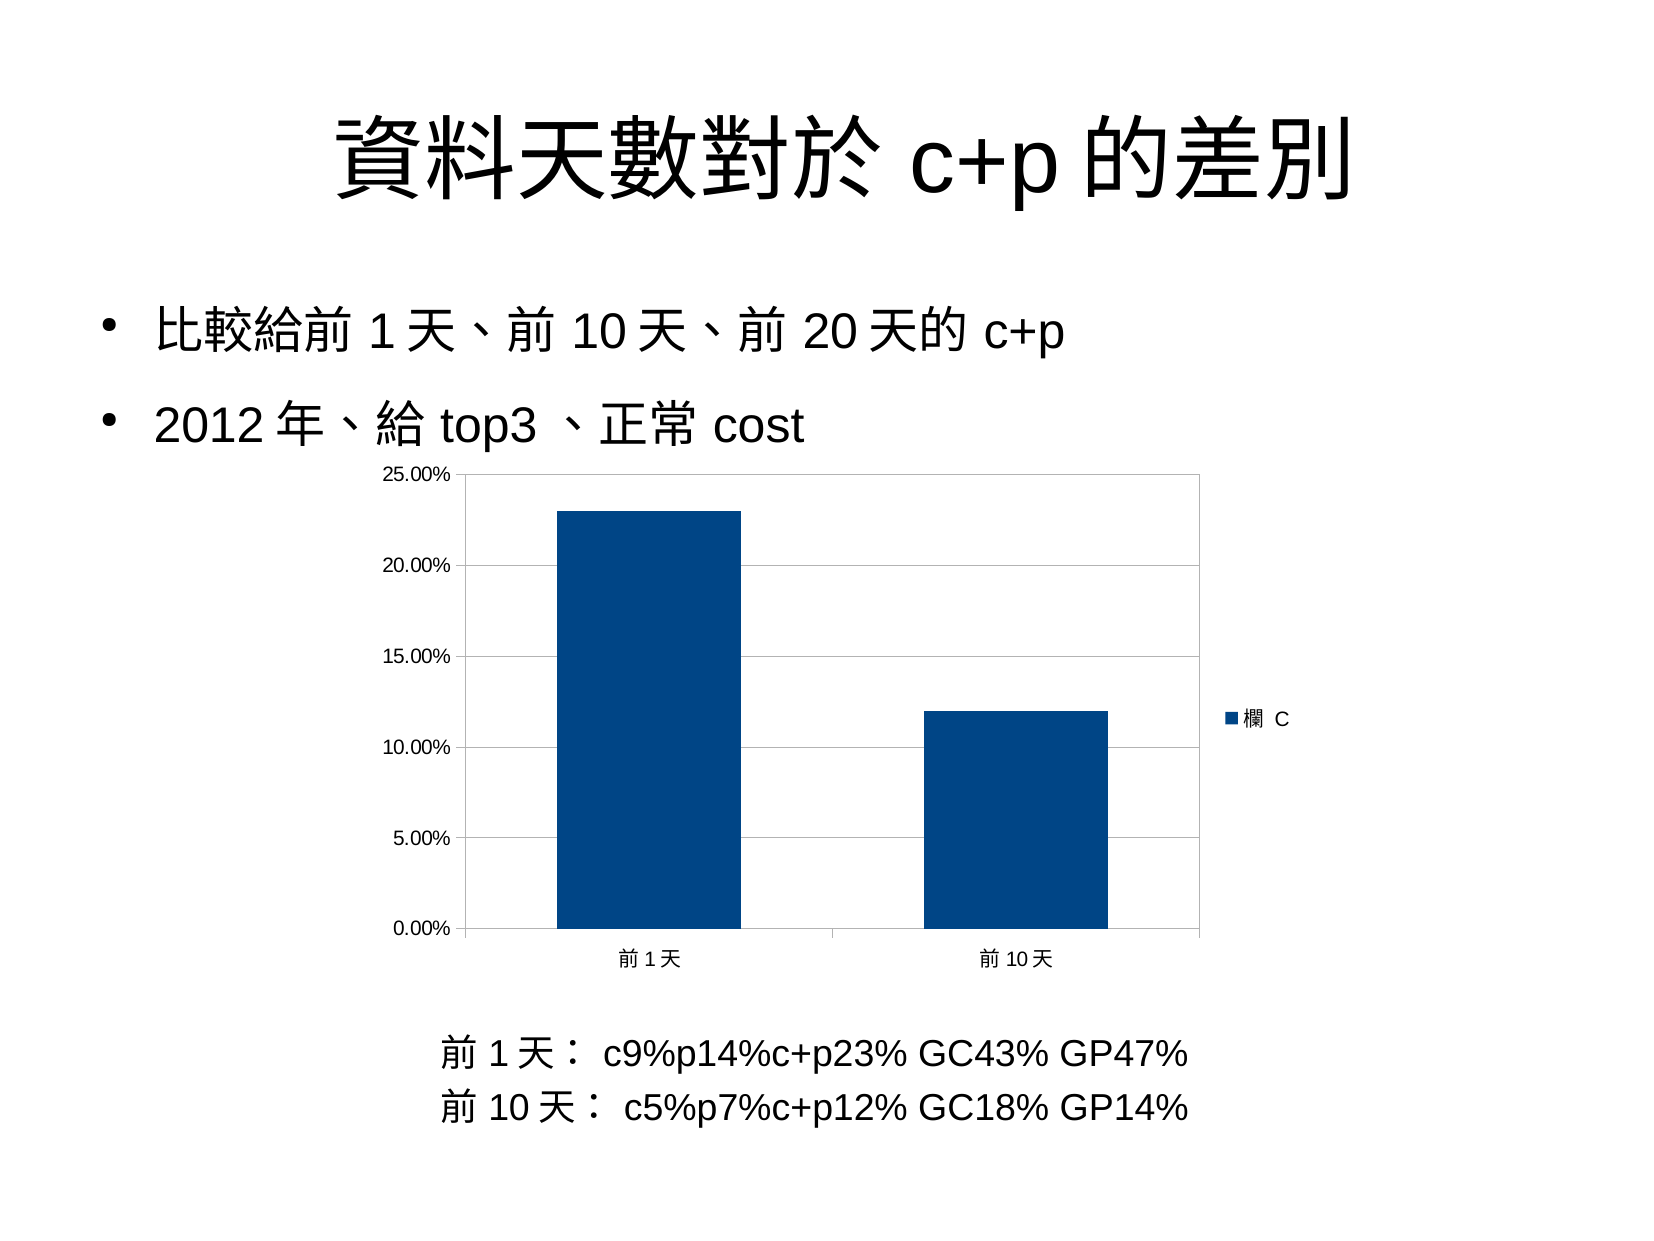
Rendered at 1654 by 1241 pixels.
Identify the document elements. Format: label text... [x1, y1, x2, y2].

chart [363, 452, 1309, 984]
title 資料天數對於c+p的差別 [82, 45, 1571, 261]
text_box 前1天：c9%p14%c+p23% GC43% GP47% 前10天：c5%p7%c+p12% GC18% GP14% [425, 1015, 1205, 1119]
list 比較給前1天、前10天、前20天的c+p 2012年、給top3、正常cost [82, 290, 1571, 1010]
